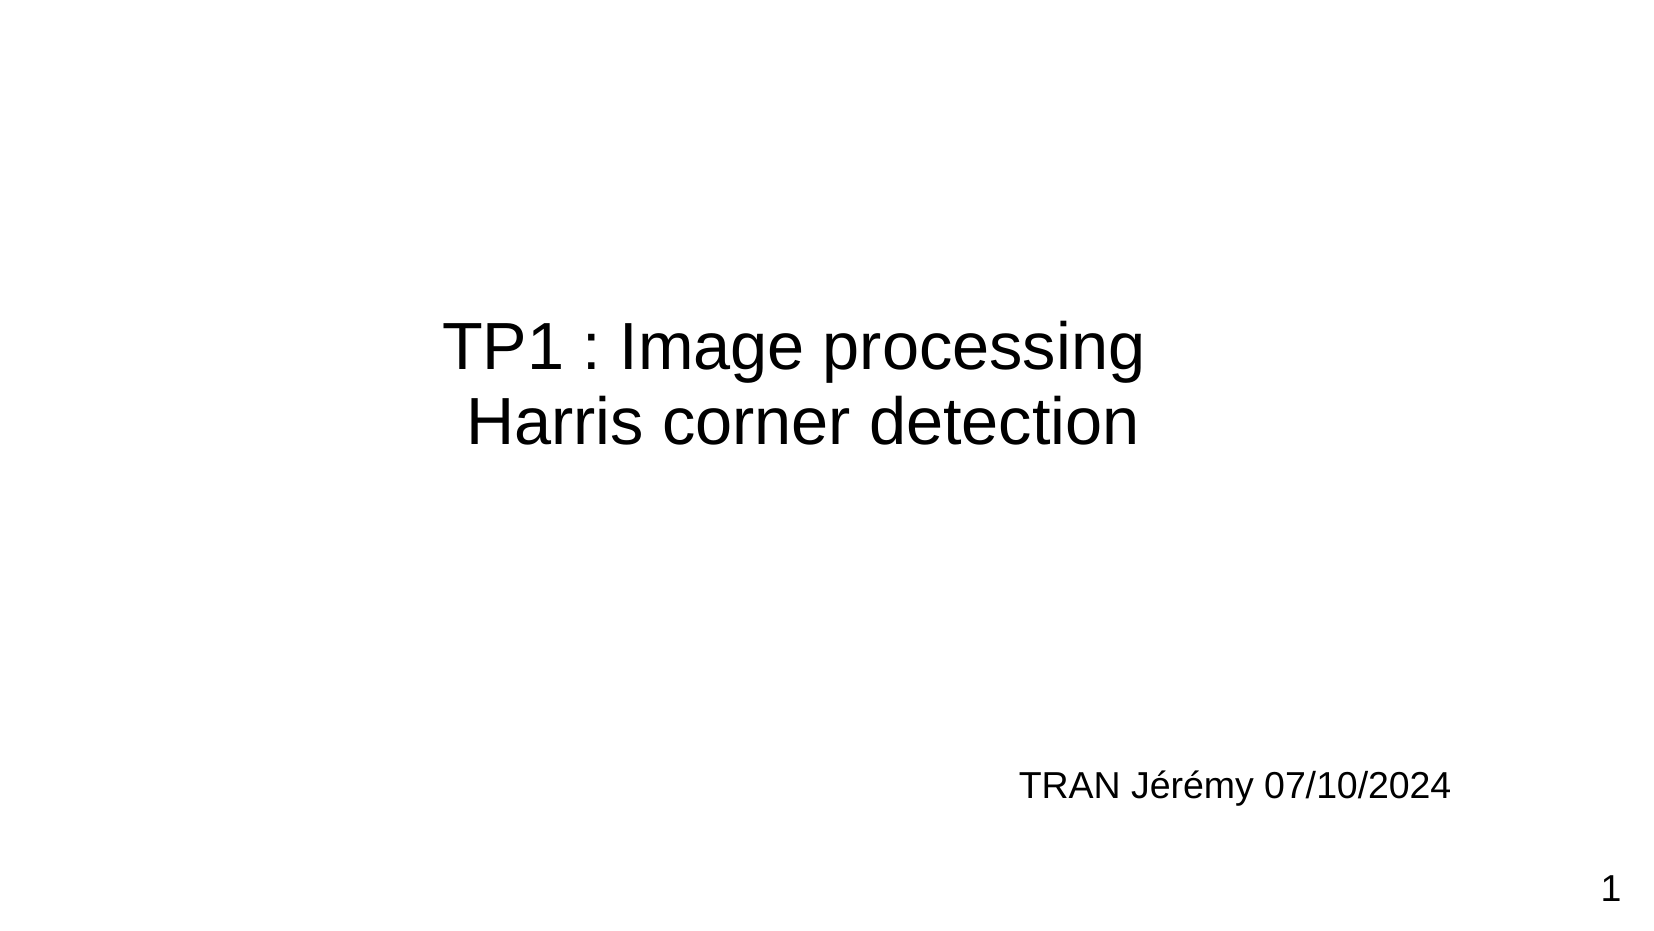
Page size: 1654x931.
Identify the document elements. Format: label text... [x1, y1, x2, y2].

subtitle TP1 : Image processing Harris corner detection [59, 265, 1548, 502]
text_box <numéro> [1585, 860, 1654, 931]
text_box TRAN Jérémy 07/10/2024 [1003, 757, 1506, 857]
